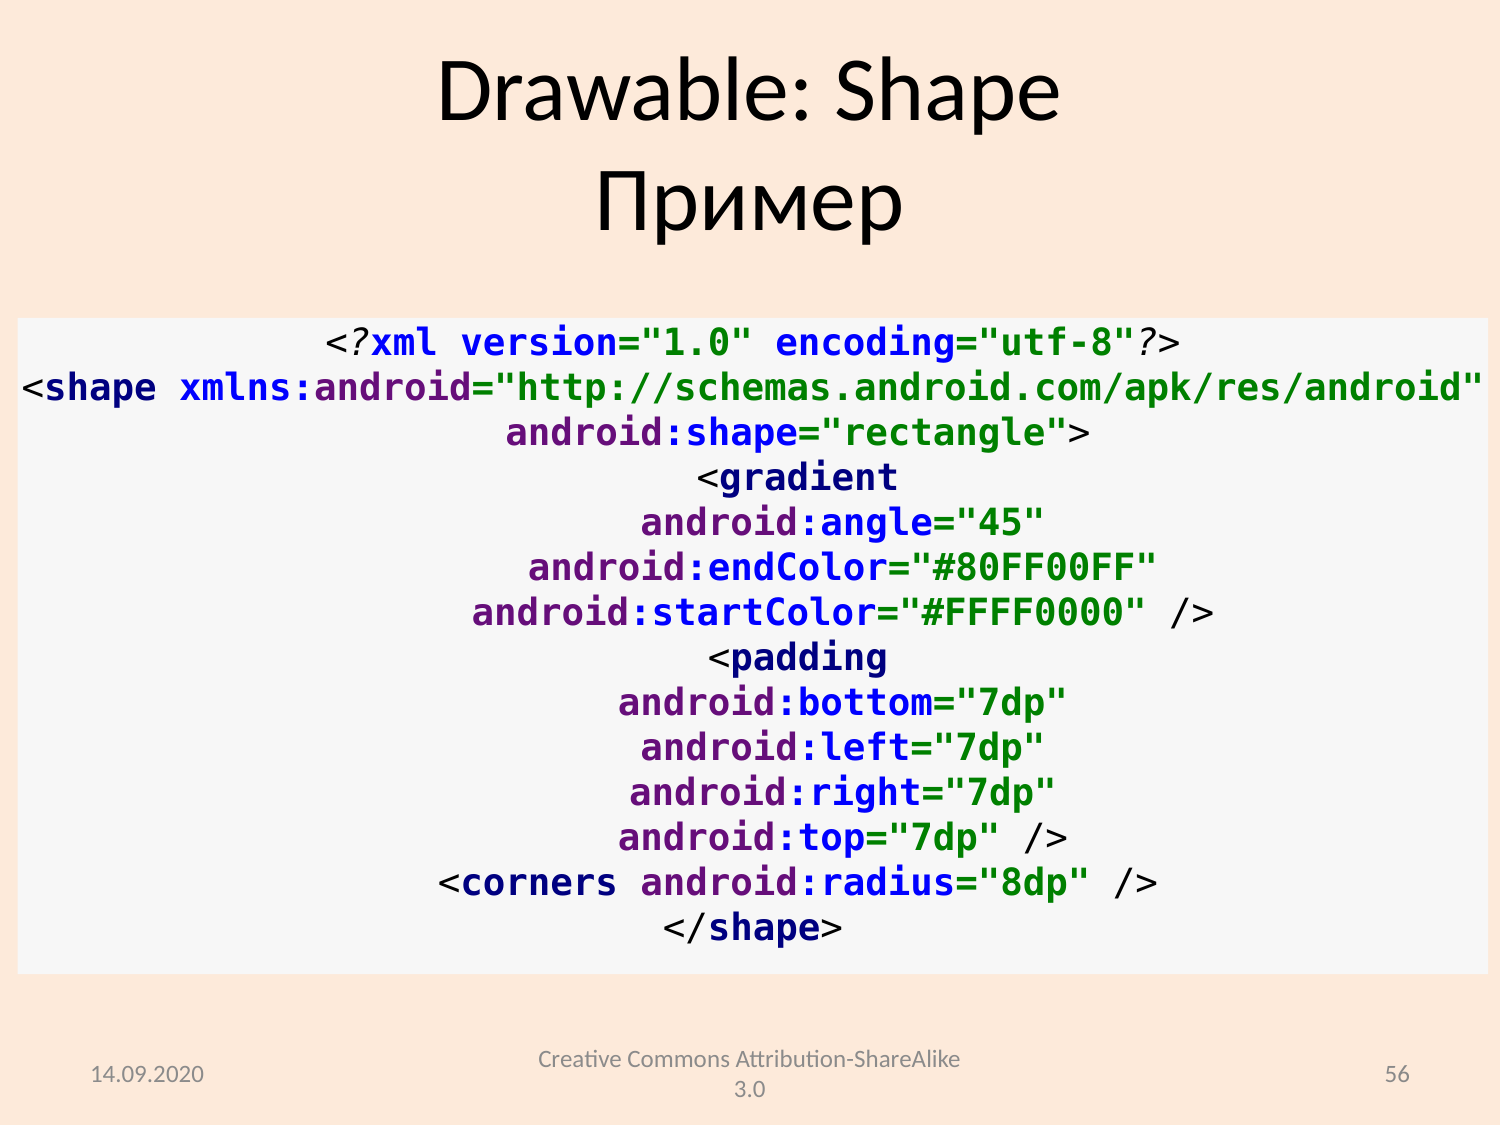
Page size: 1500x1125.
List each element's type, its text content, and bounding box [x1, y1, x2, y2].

text_box <?xml version="1.0" encoding="utf-8"?> <shape xmlns:android="http://schemas.android.com/apk/res/android" android:shape="rectangle"> <gradient android:angle="45" android:endColor="#80FF00FF" android:startColor="#FFFF0000" /> <padding android:bottom="7dp" android:left="7dp" android:right="7dp" android:top="7dp" /> <corners android:radius="8dp" /> </shape> [17, 317, 1489, 975]
title Drawable: Shape Пример [75, 45, 1425, 233]
slide_number <number> [1074, 1042, 1425, 1103]
footer Creative Commons Attribution-ShareAlike 3.0 [512, 1042, 988, 1103]
